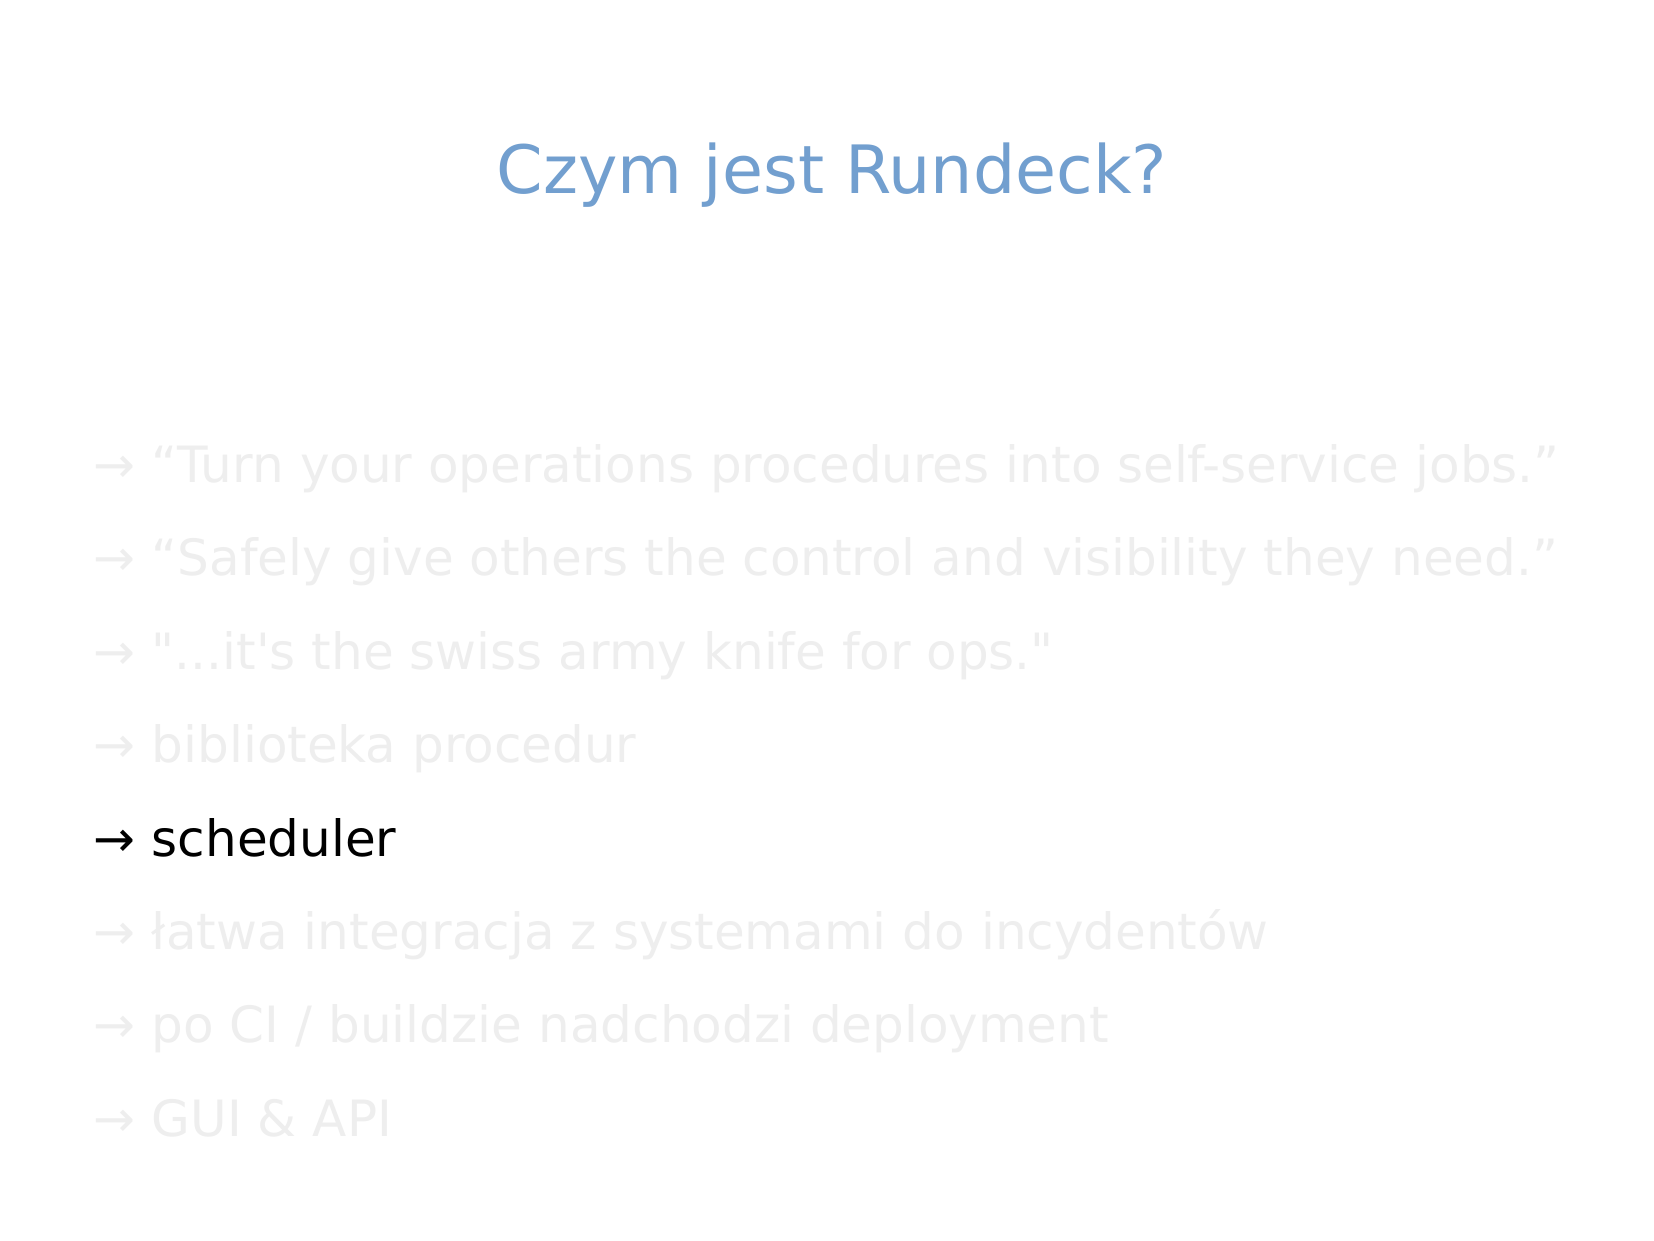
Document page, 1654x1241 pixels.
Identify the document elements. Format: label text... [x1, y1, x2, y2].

text_box Czym jest Rundeck? [482, 123, 1183, 217]
text_box → “Turn your operations procedures into self-service jobs.” → “Safely give others the control and visibility they need.” → "...it's the swiss army knife for ops." → biblioteka procedur → scheduler → łatwa integracja z systemami do incydentów → po CI / buildzie nadchodzi deployment → GUI & API [79, 399, 1575, 1127]
